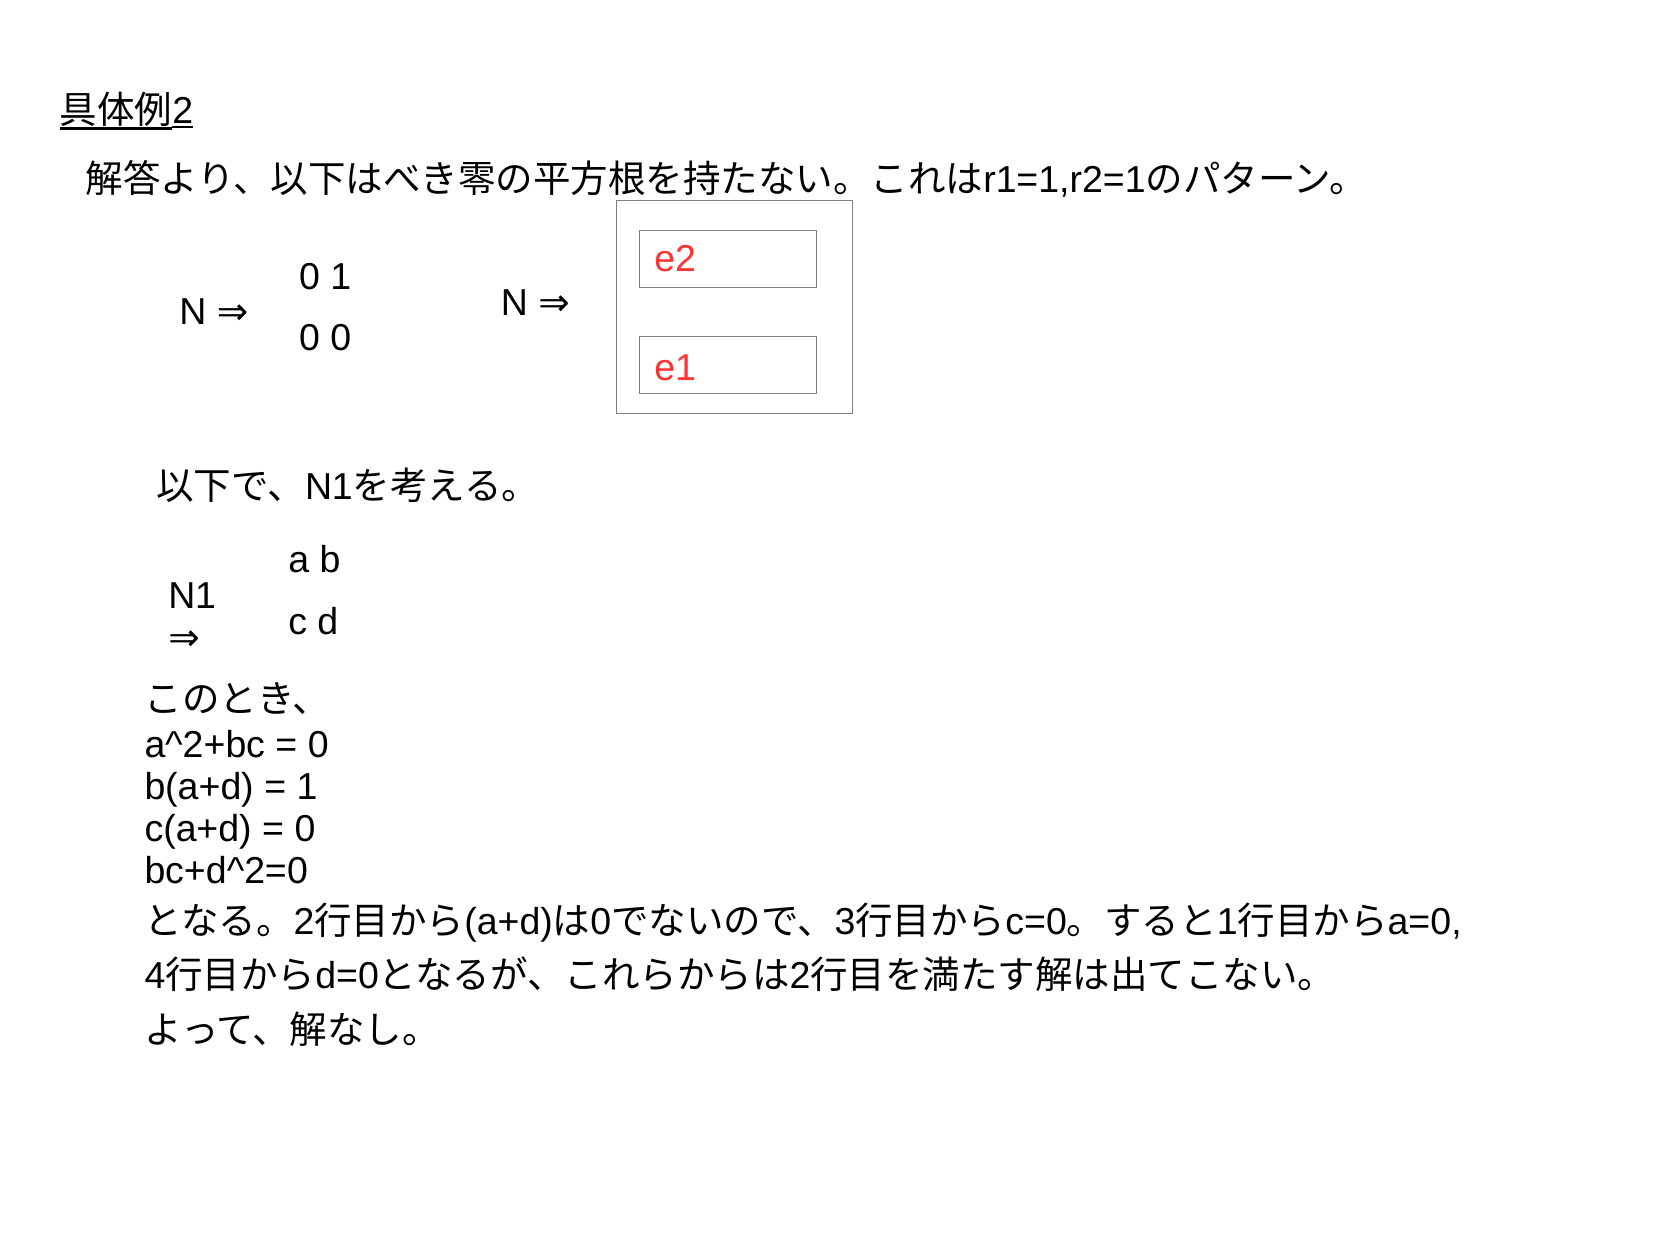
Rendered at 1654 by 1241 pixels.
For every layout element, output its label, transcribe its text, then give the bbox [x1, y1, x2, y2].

text_box N ⇒ [164, 283, 283, 350]
text_box 以下で、N1を考える。 [141, 448, 514, 506]
text_box N ⇒ [486, 273, 605, 331]
text_box 0 1 [284, 248, 367, 305]
text_box c d [273, 592, 354, 650]
text_box N1 ⇒ [153, 566, 272, 634]
text_box e1 [640, 338, 758, 393]
text_box a b [273, 531, 356, 589]
text_box 解答より、以下はべき零の平方根を持たない。これはr1=1,r2=1のパターン。 [70, 141, 1293, 199]
text_box このとき、 a^2+bc = 0 b(a+d) = 1 c(a+d) = 0 bc+d^2=0 となる。2行目から(a+d)は0でないので、3行目からc=0。すると1行目からa=0, 4行目からd=0となるが、これらからは2行目を満たす解は出てこない。 よって、解なし。 [129, 661, 1374, 1004]
text_box e2 [640, 231, 758, 287]
text_box 具体例2 [45, 73, 272, 130]
text_box 0 0 [284, 309, 367, 367]
